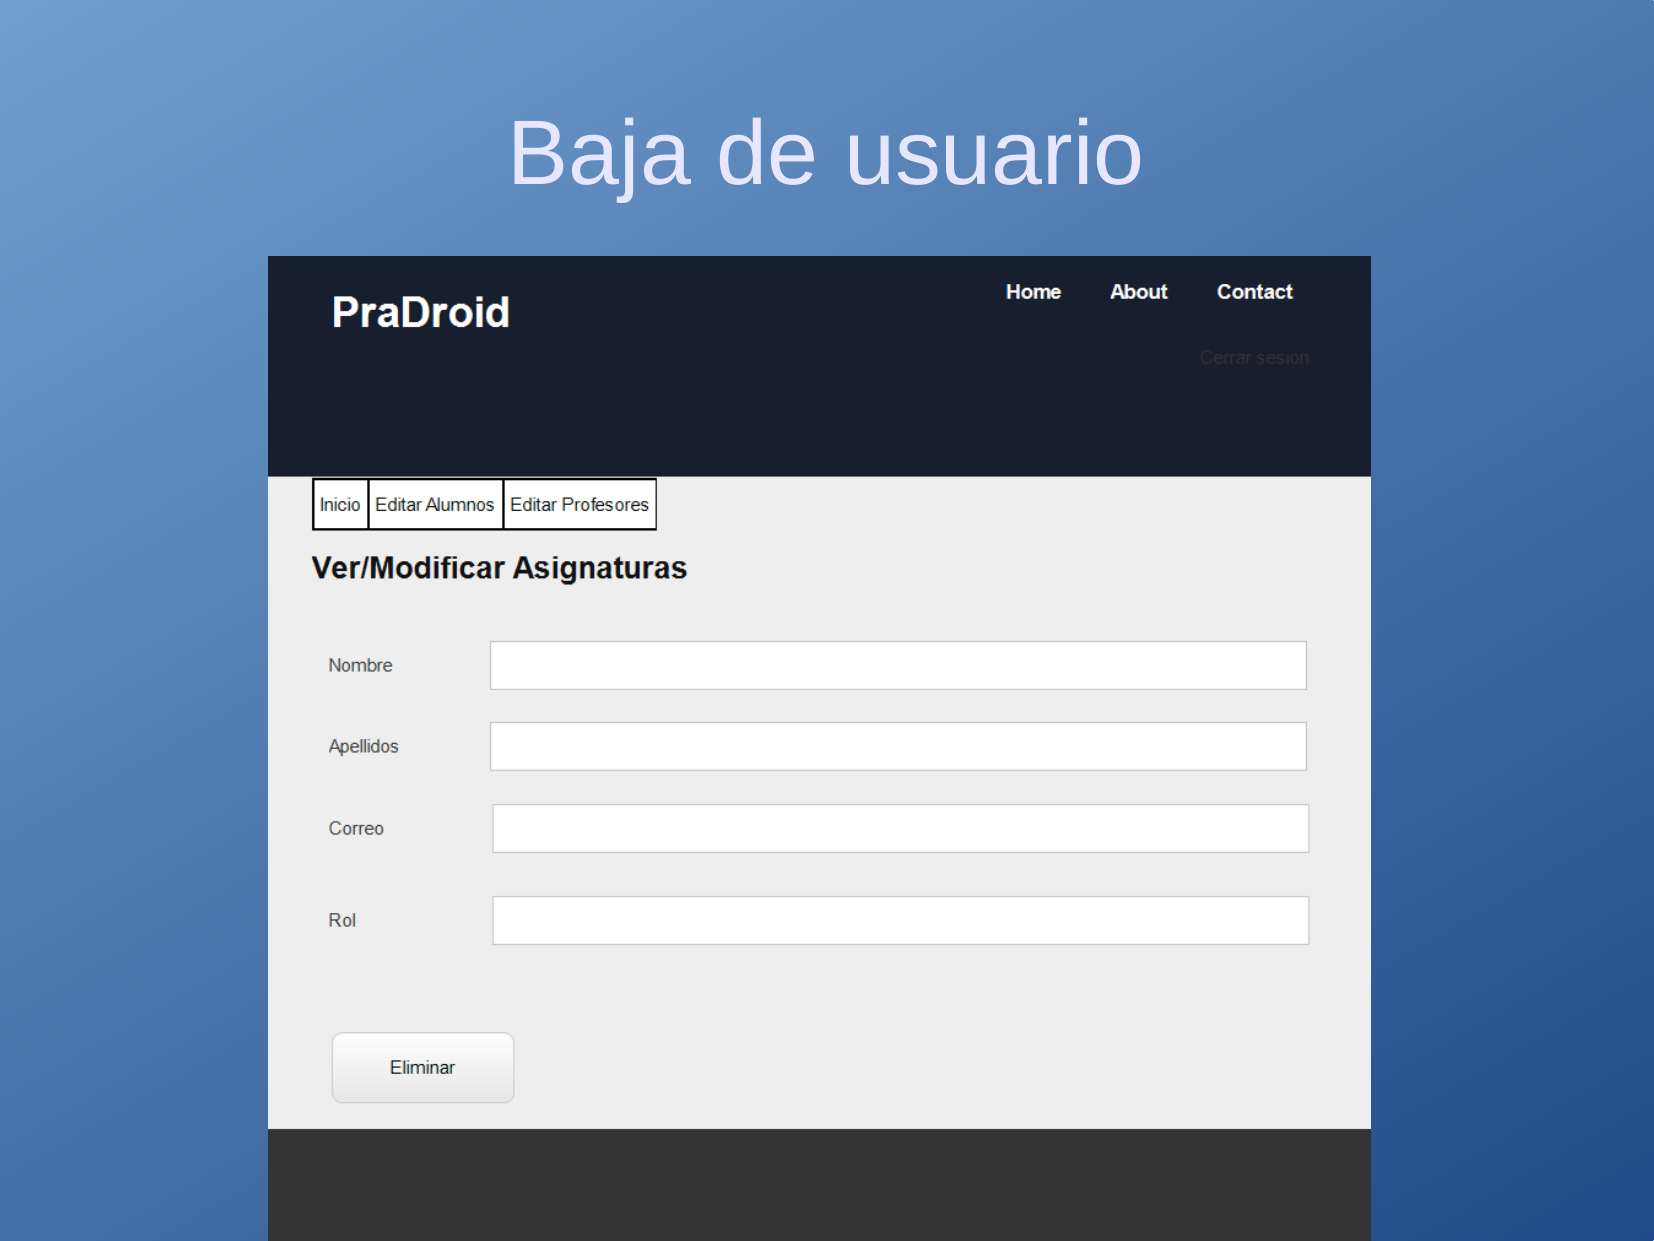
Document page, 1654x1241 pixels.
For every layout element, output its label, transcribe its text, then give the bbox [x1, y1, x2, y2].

picture [268, 256, 1371, 1241]
title Baja de usuario [82, 49, 1571, 257]
